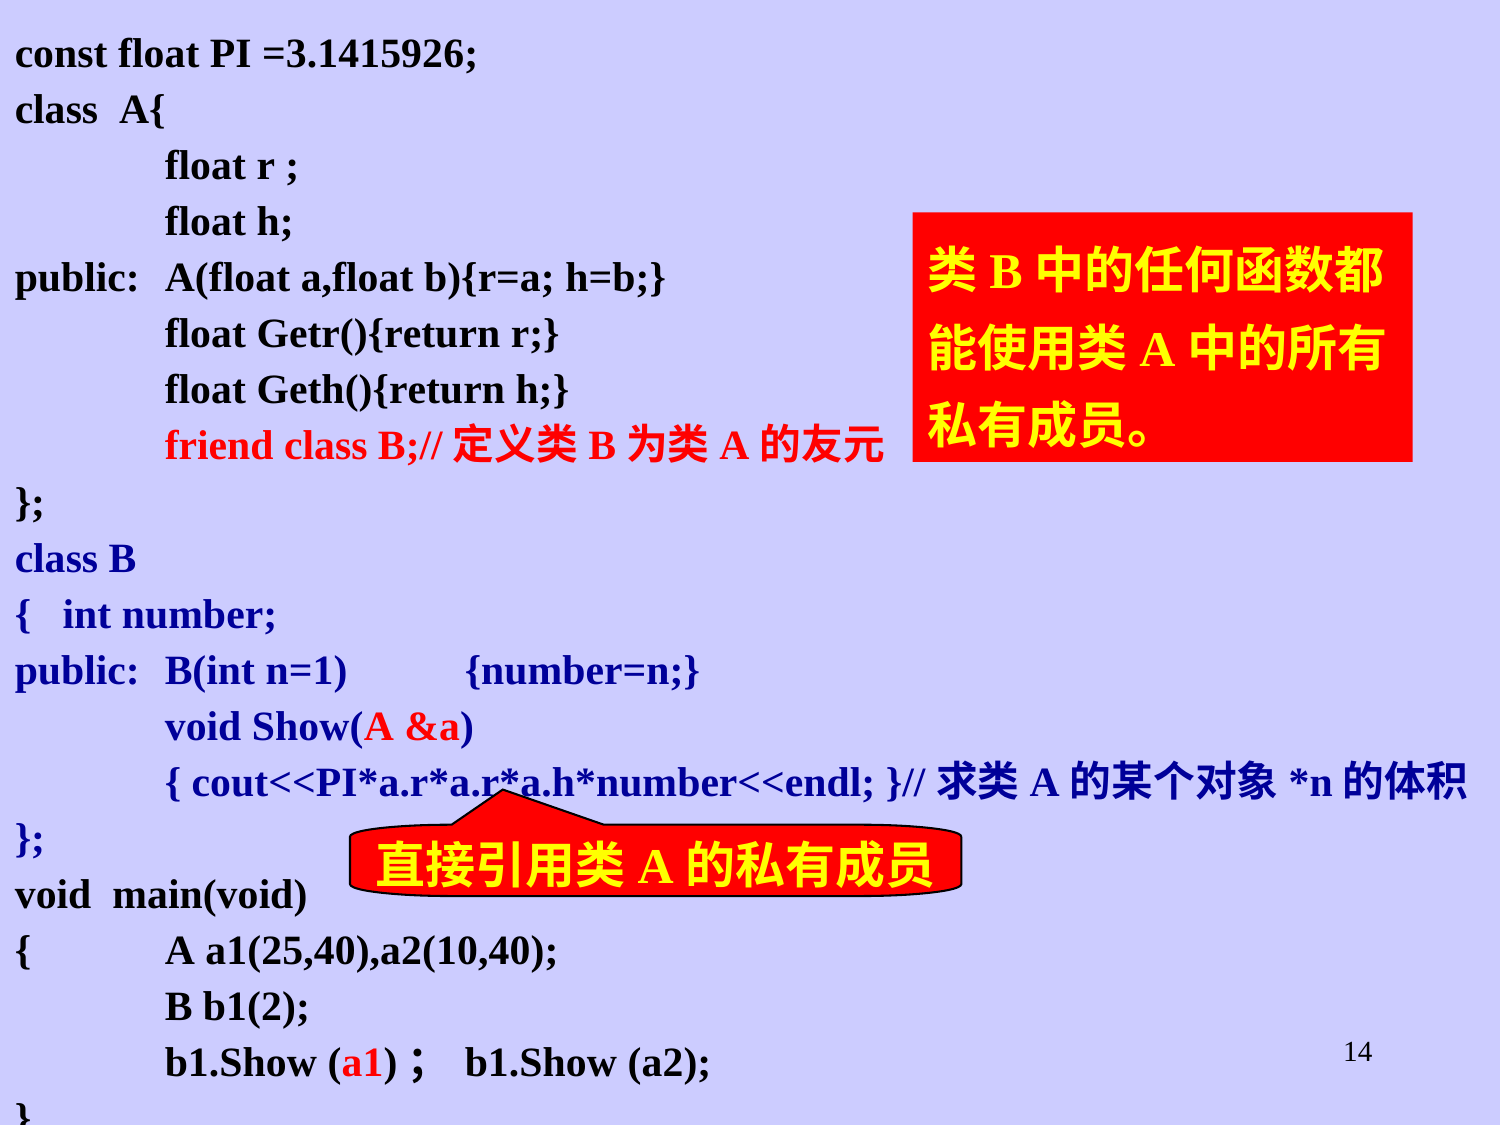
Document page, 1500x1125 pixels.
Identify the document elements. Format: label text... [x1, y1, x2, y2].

text_box 类B中的任何函数都能使用类A中的所有私有成员。 [912, 212, 1413, 462]
text_box const float PI =3.1415926; class A{ float r ; float h; public: A(float a,float b){r=a; h=b;} float Getr(){return r;} float Geth(){return h;} friend class B;//定义类B为类A的友元 }; class B { int number; public: B(int n=1) {number=n;} void Show(A &a) { cout<<PI*a.r*a.r*a.h*number<<endl; }//求类A的某个对象*n的体积 }; void main(void) { A a1(25,40),a2(10,40); B b1(2); b1.Show (a1)； b1.Show (a2); } [0, 35, 1500, 1125]
text_box 直接引用类A的私有成员 [350, 789, 962, 897]
